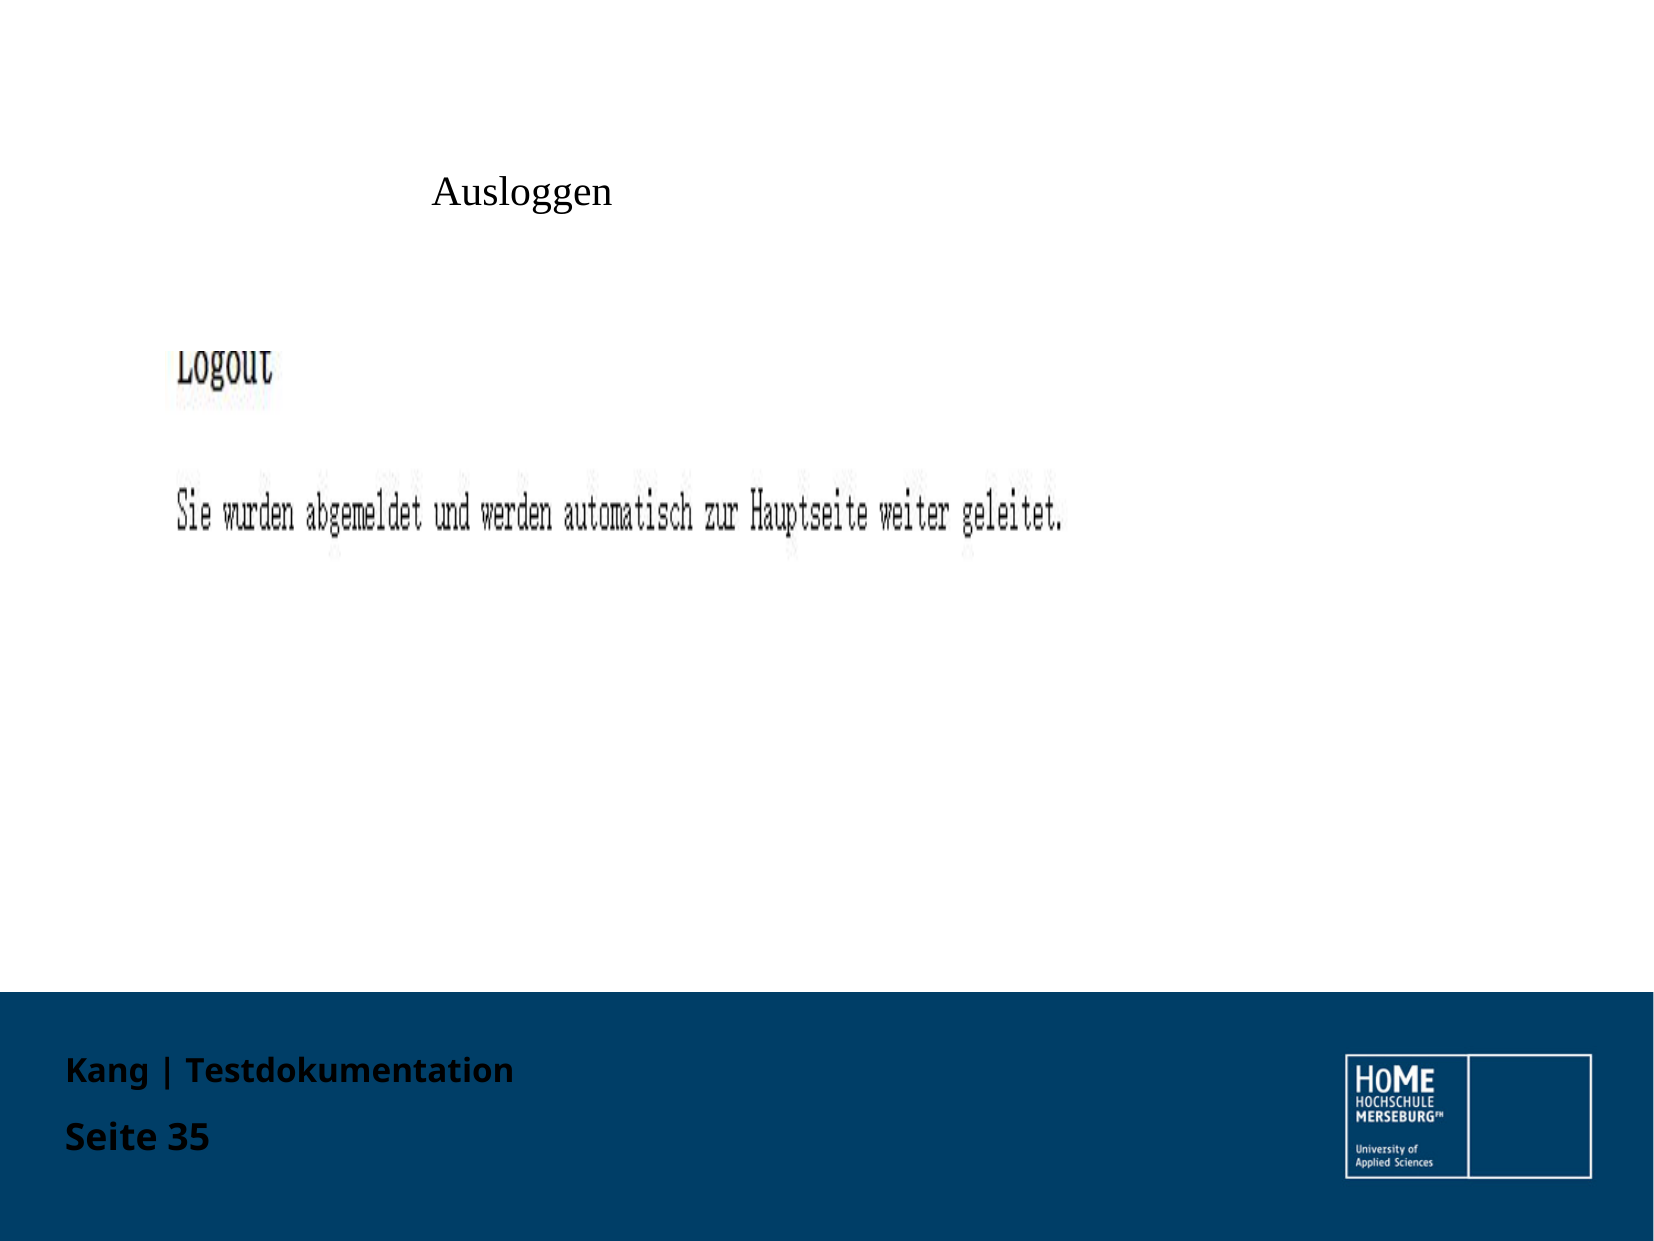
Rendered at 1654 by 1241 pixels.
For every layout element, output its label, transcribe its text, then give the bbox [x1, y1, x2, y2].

picture [0, 992, 1654, 1241]
picture [165, 351, 1289, 652]
text_box Ausloggen [416, 156, 1106, 221]
